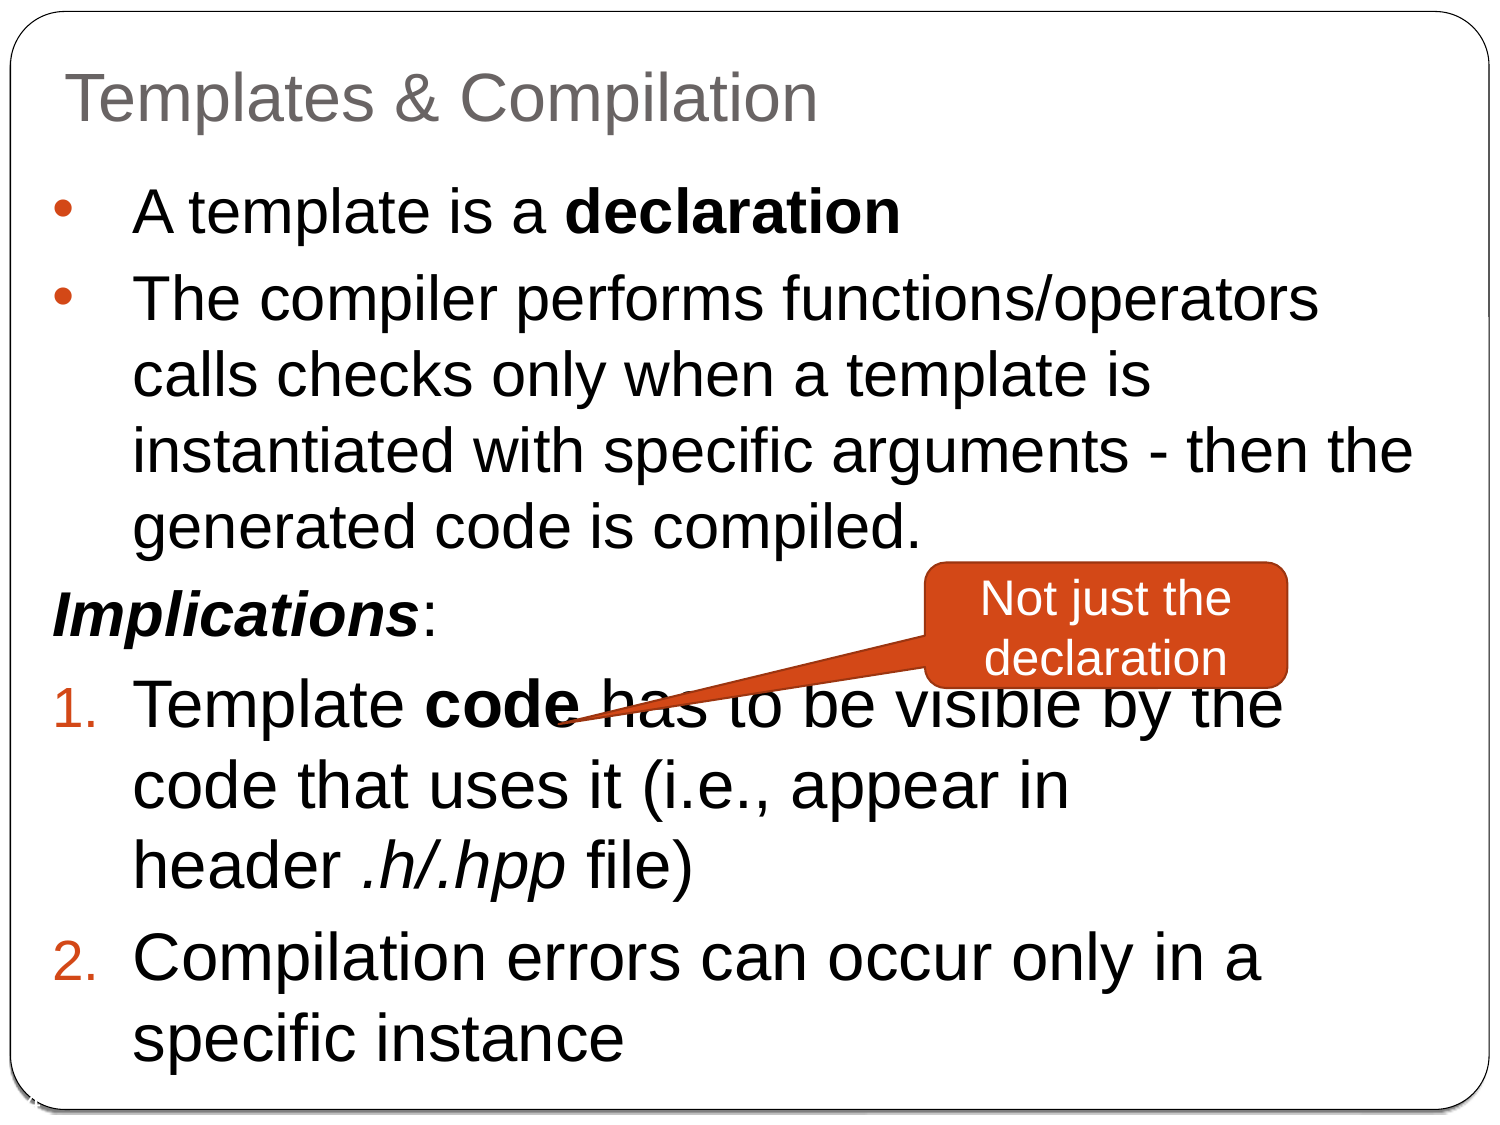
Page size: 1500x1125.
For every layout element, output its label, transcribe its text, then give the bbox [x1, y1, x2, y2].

text_box Not just the declaration [558, 562, 1288, 725]
list A template is a declaration The compiler performs functions/operators calls checks only when a template is instantiated with specific arguments - then the generated code is compiled. Implications: Template code has to be visible by the code that uses it (i.e., appear in header .h/.hpp file) Compilation errors can occur only in a specific instance [37, 162, 1463, 1088]
slide_number <number> [0, 1074, 50, 1125]
title Templates & Compilation [50, 45, 1450, 150]
